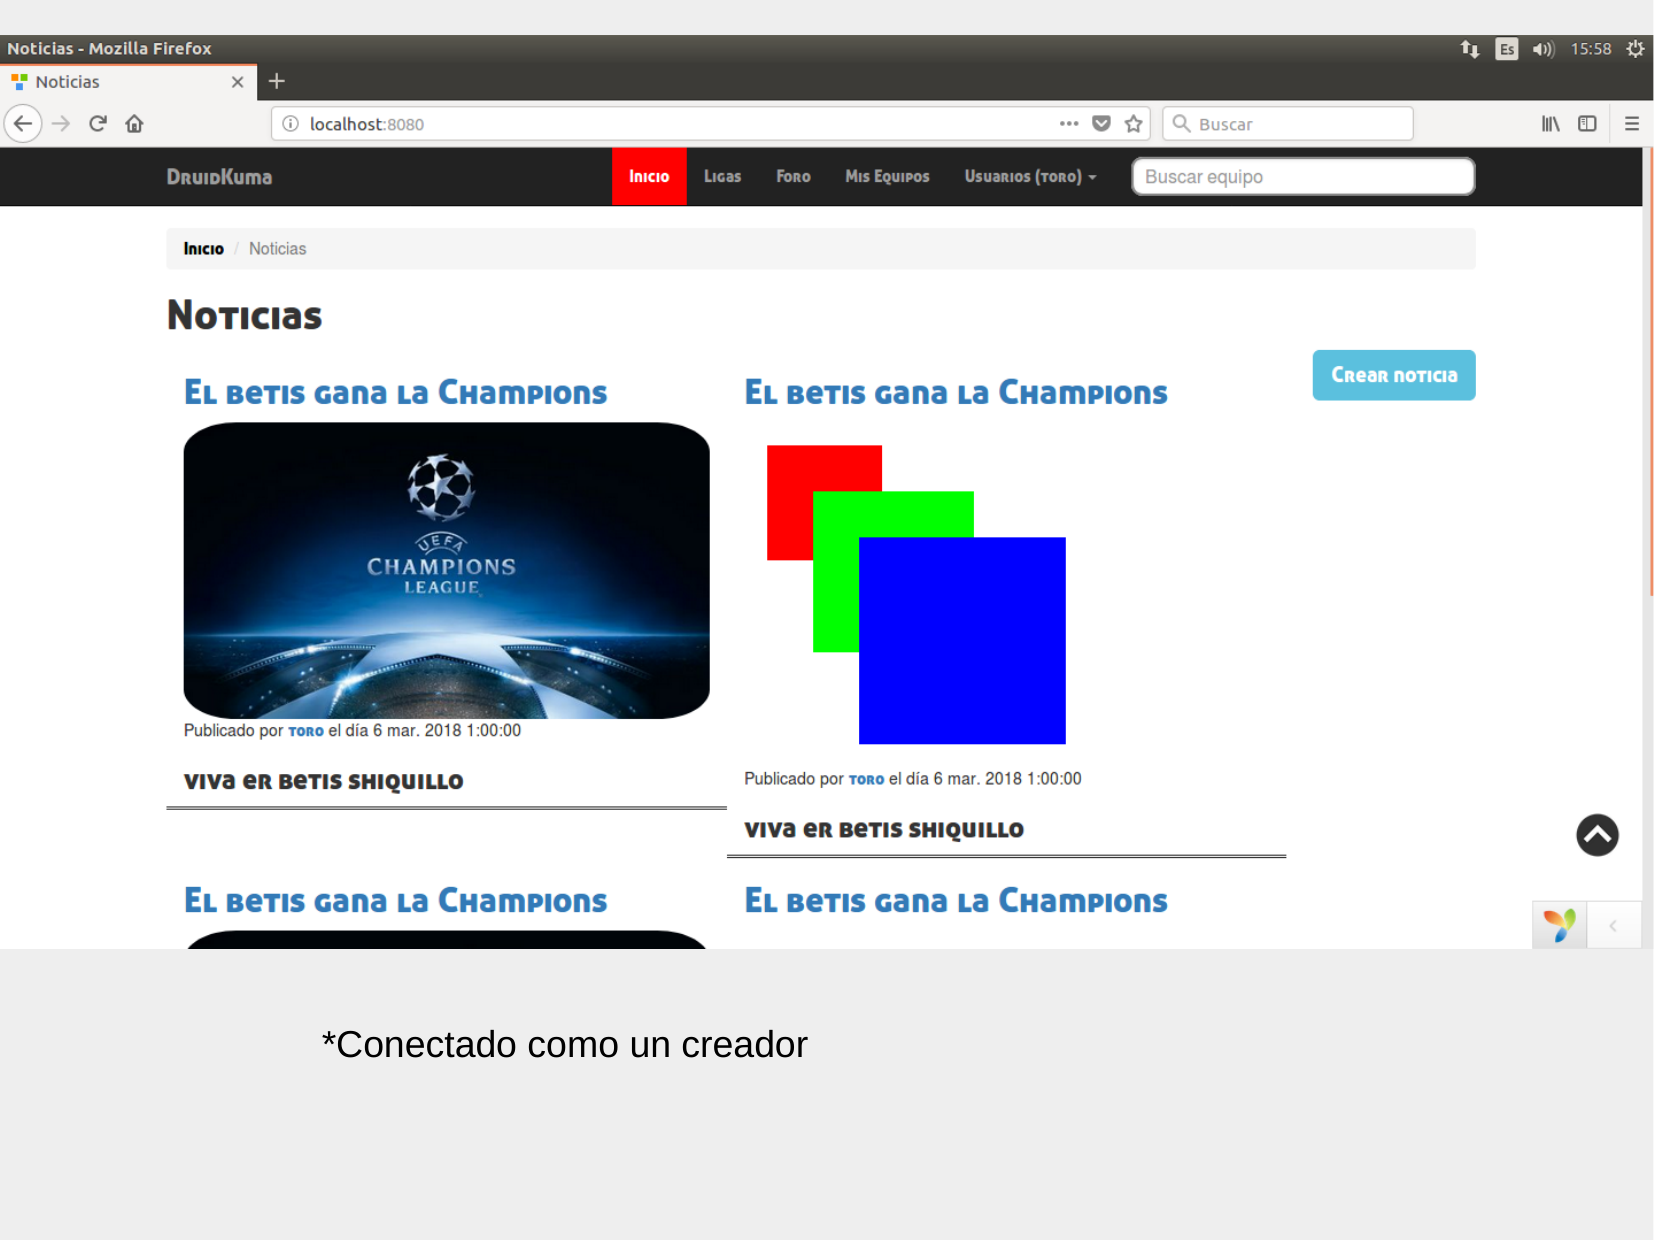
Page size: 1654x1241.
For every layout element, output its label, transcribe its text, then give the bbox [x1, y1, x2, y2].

picture [0, 35, 1654, 949]
text_box *Conectado como un creador [307, 1015, 1512, 1073]
